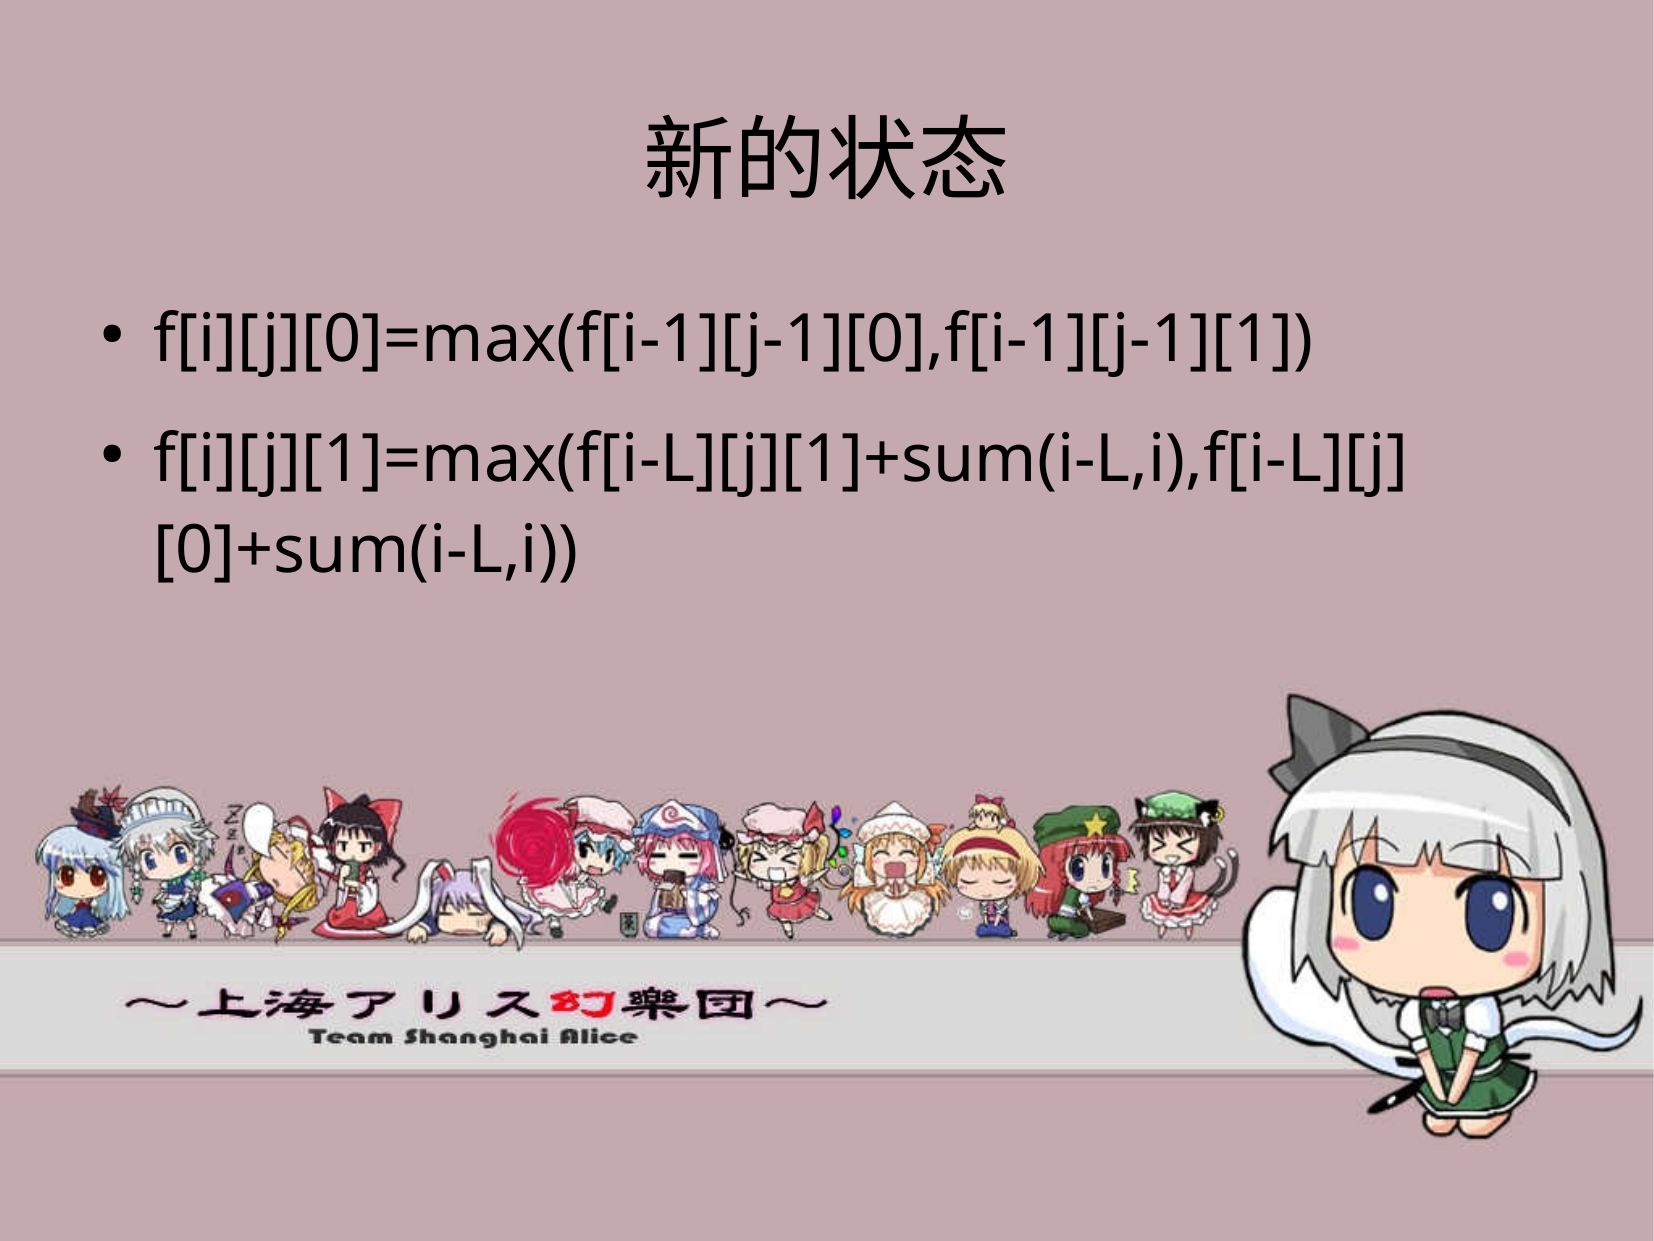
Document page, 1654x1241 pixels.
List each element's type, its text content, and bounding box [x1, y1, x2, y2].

picture [0, 0, 1654, 1241]
list f[i][j][0]=max(f[i-1][j-1][0],f[i-1][j-1][1]) f[i][j][1]=max(f[i-L][j][1]+sum(i-L,i),f[i-L][j][0]+sum(i-L,i)) [82, 290, 1571, 1109]
title 新的状态 [82, 56, 1571, 250]
